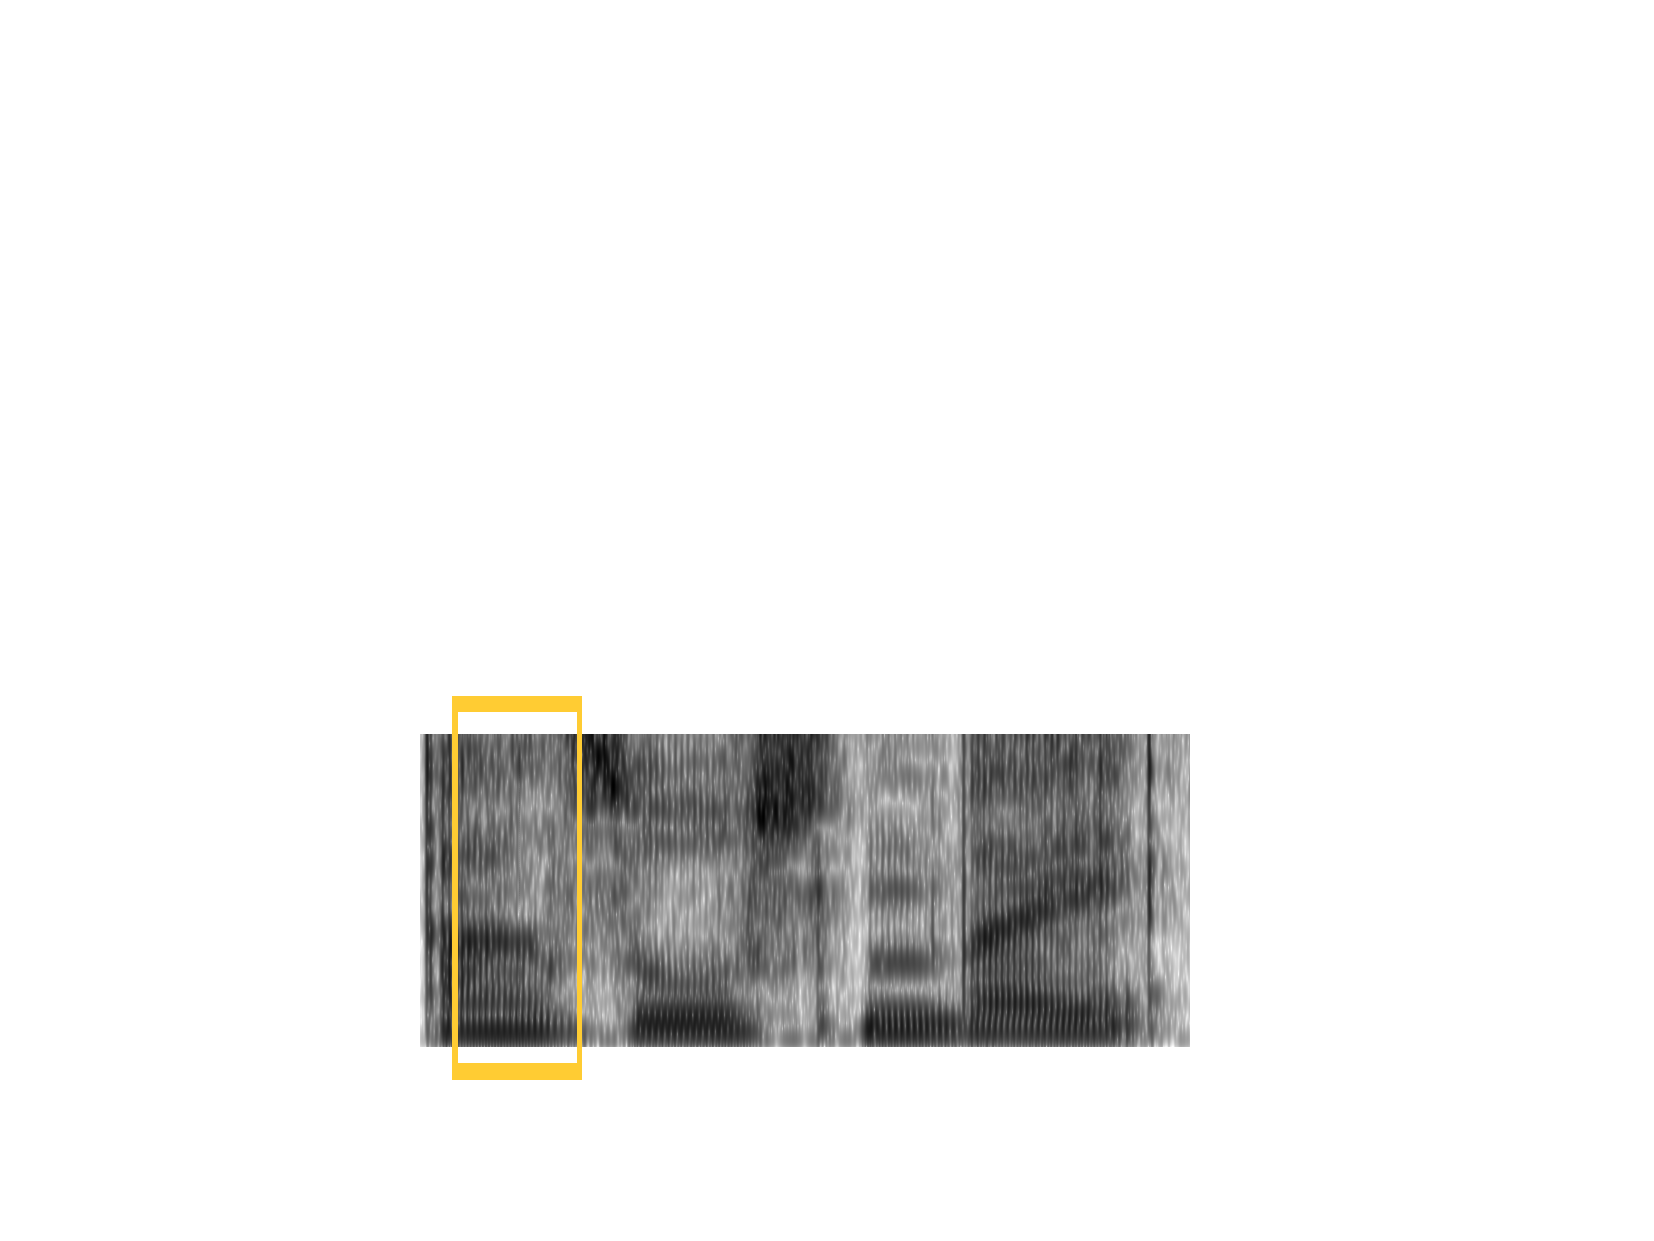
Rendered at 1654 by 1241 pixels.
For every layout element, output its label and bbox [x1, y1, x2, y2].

picture [420, 696, 1190, 1080]
